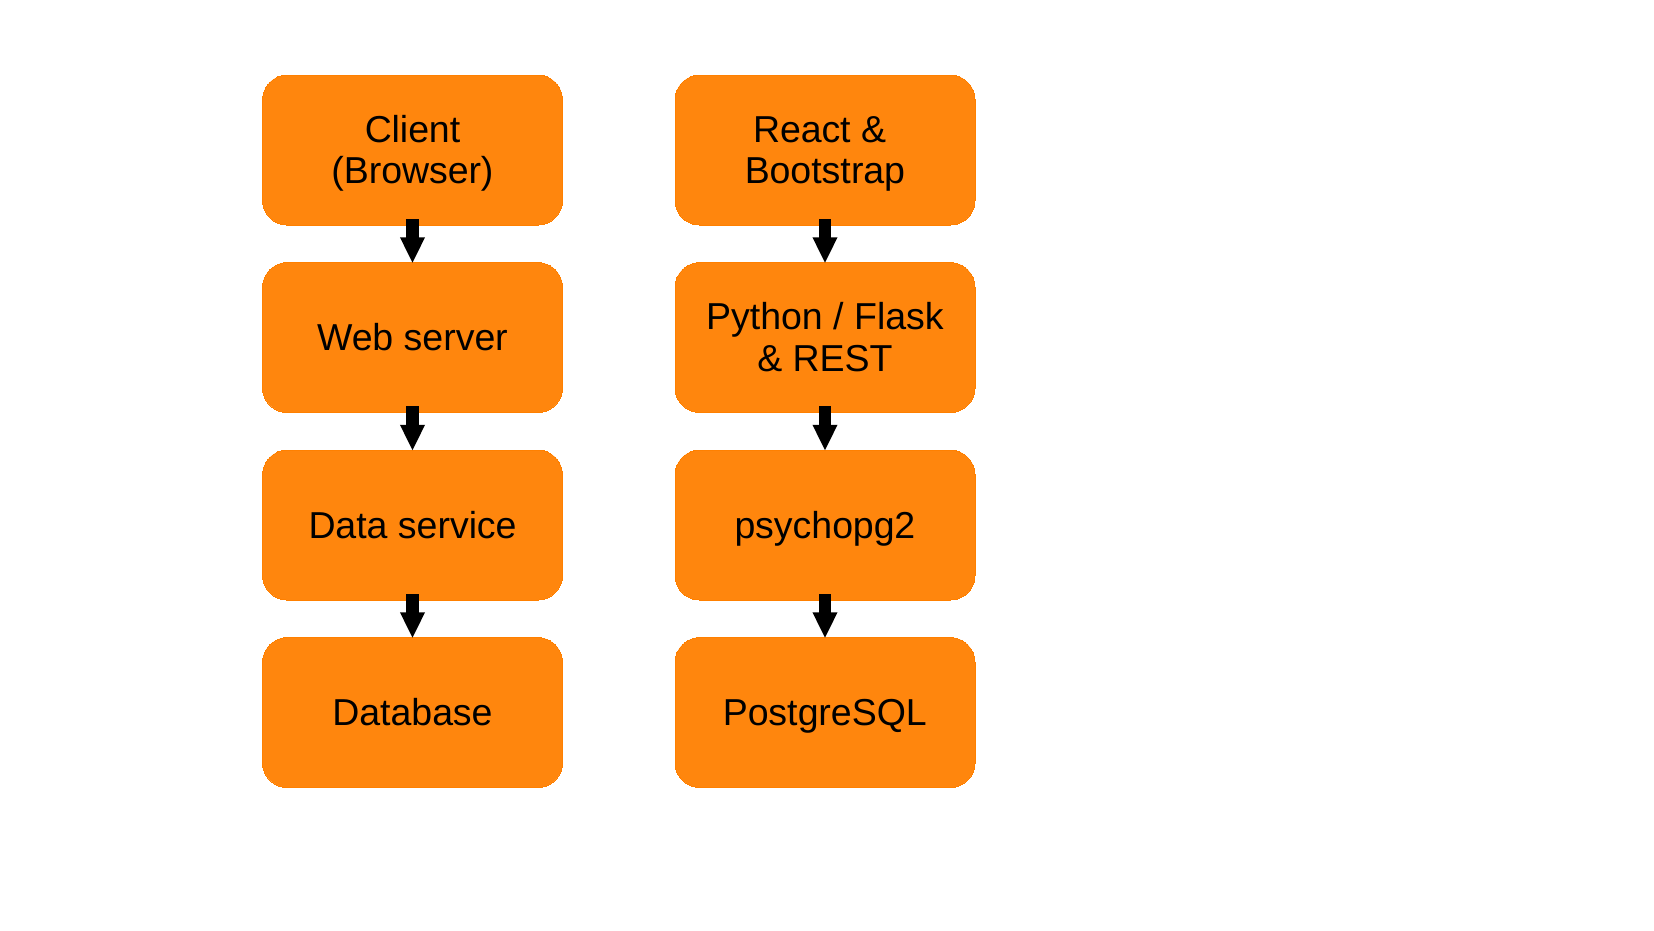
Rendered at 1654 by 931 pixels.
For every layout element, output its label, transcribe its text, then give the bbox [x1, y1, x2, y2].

text_box Data service [262, 450, 563, 601]
text_box React & Bootstrap [675, 75, 976, 226]
text_box Web server [262, 262, 563, 413]
text_box PostgreSQL [675, 637, 976, 788]
text_box Database [262, 637, 563, 788]
text_box Client (Browser) [262, 75, 563, 226]
text_box psychopg2 [675, 450, 976, 601]
text_box Python / Flask & REST [675, 262, 976, 413]
